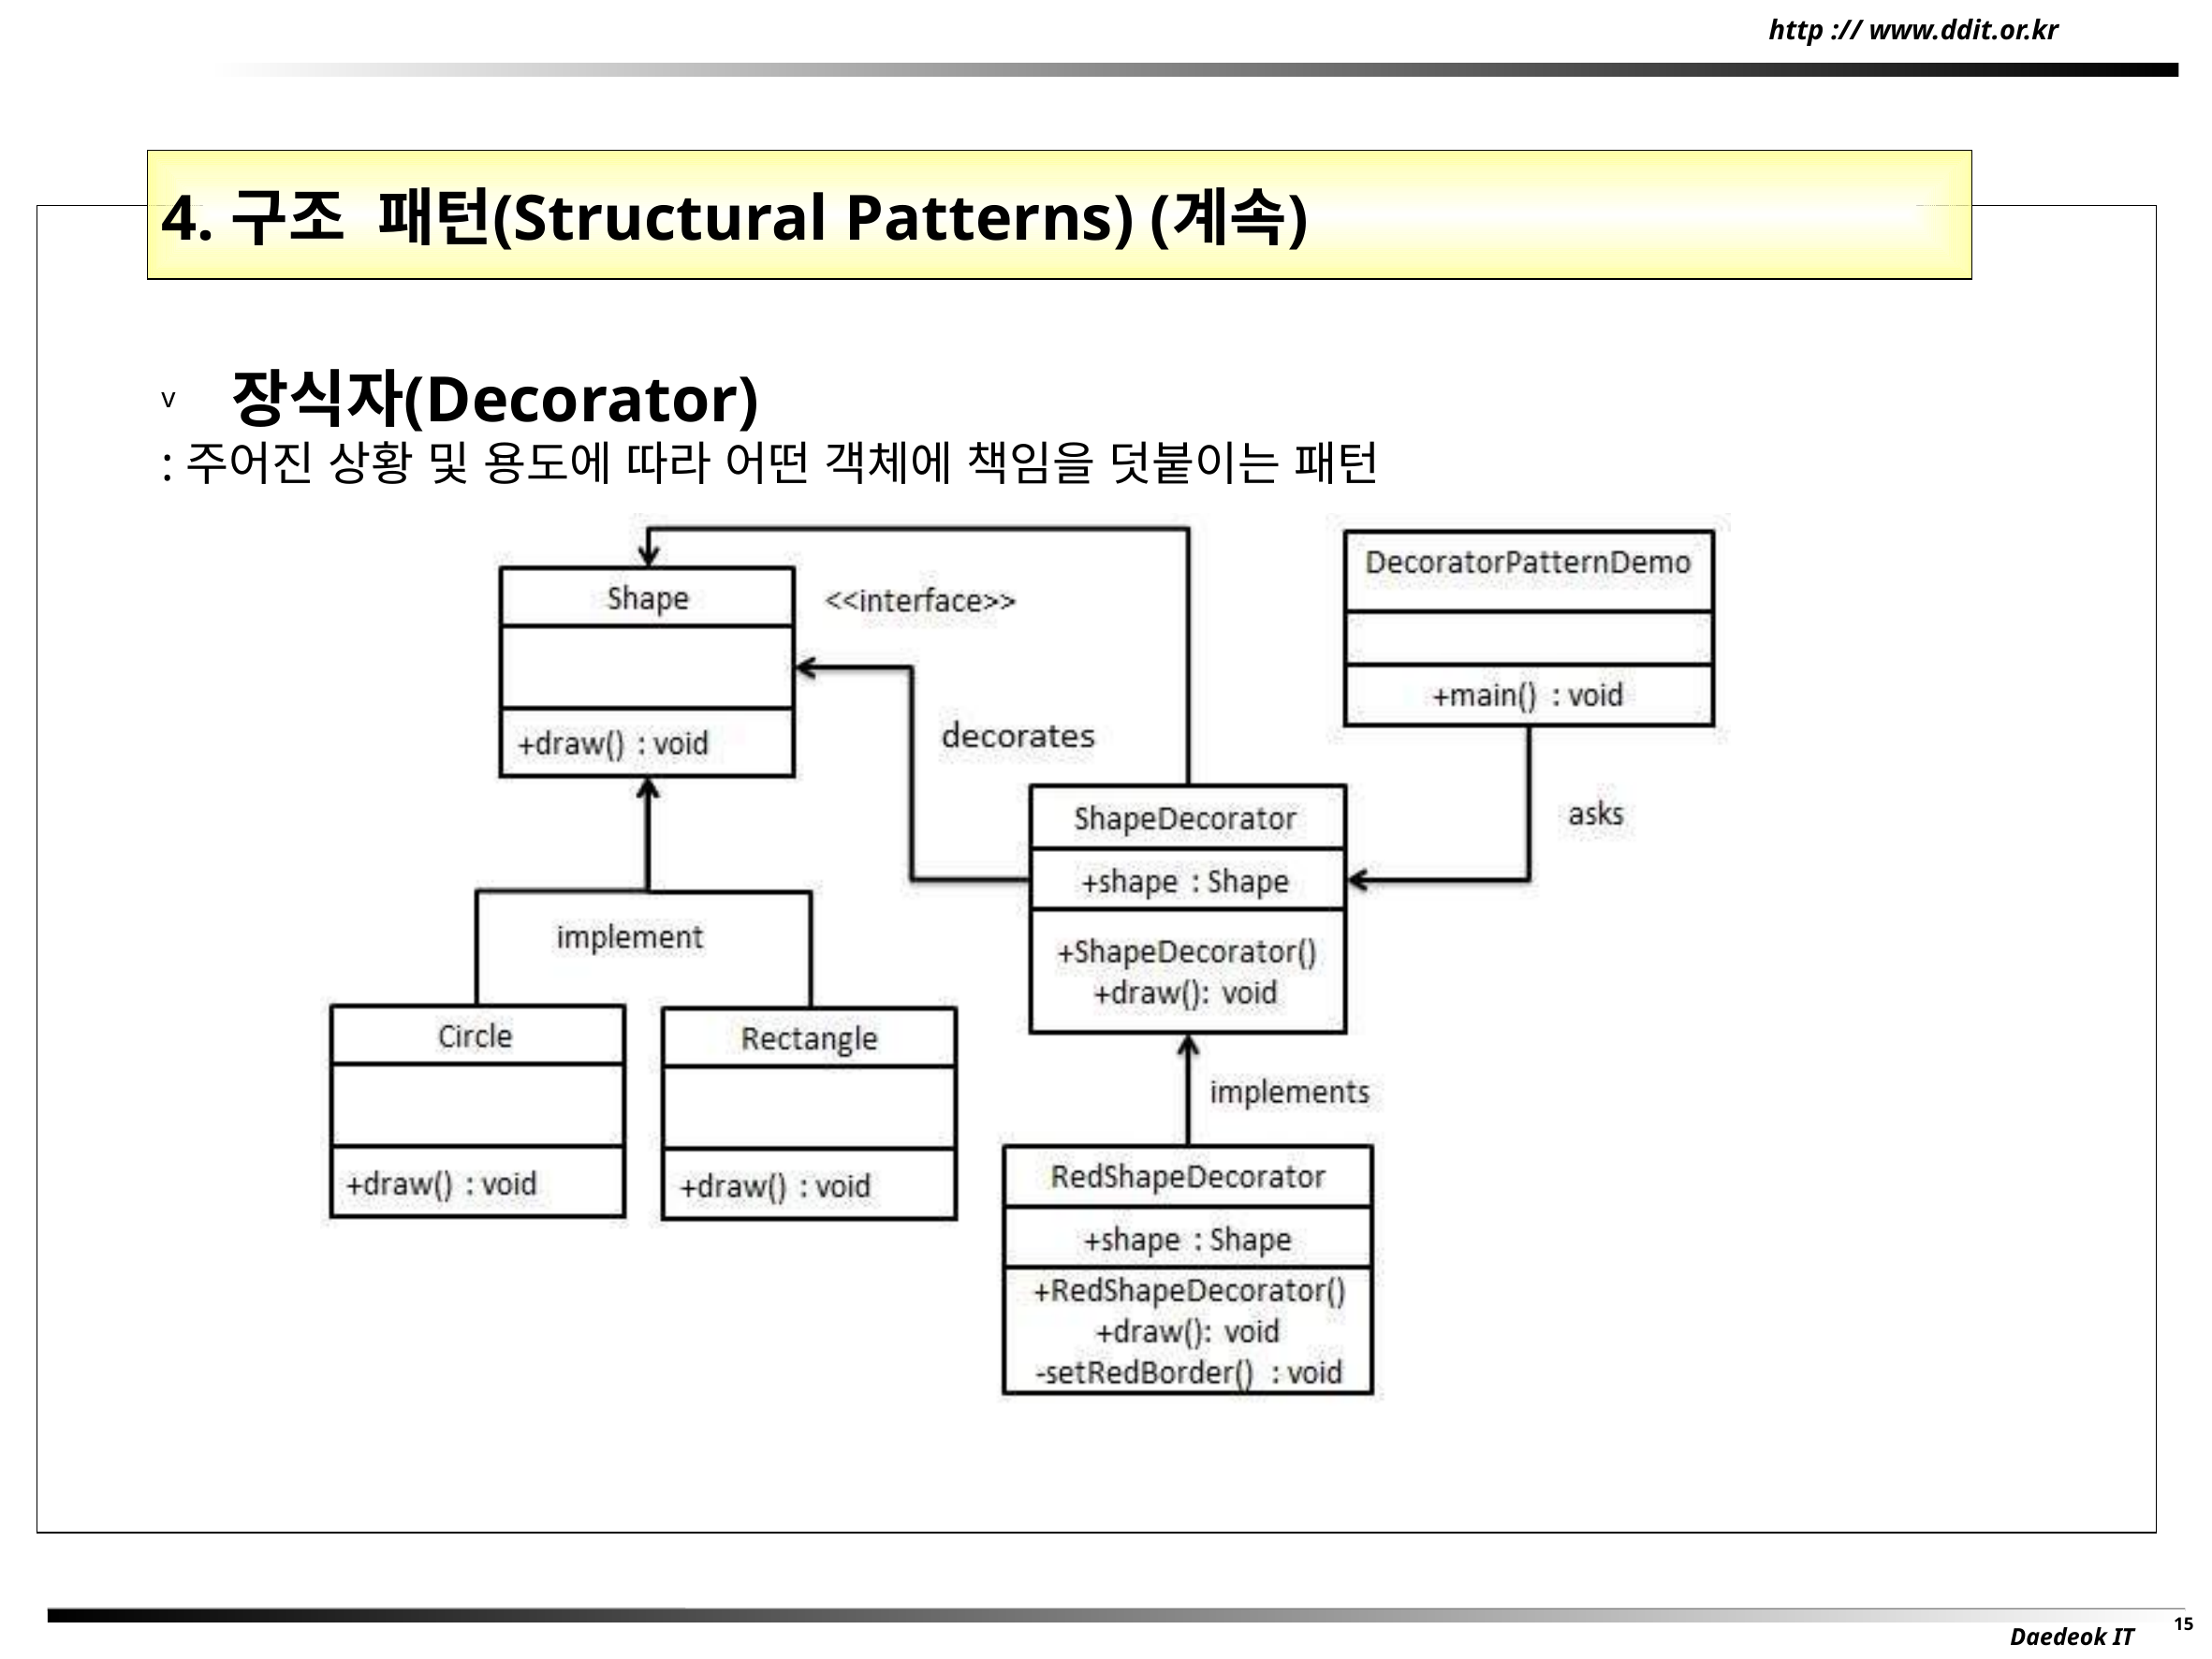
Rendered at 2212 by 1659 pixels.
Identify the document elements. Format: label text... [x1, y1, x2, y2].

text_box 장식자(Decorator) : 주어진 상황 및 용도에 따라 어떤 객체에 책임을 덧붙이는 패턴 [147, 352, 2046, 498]
picture [320, 513, 1731, 1416]
text_box 4. 구조 패턴(Structural Patterns) (계속) [147, 150, 1972, 280]
